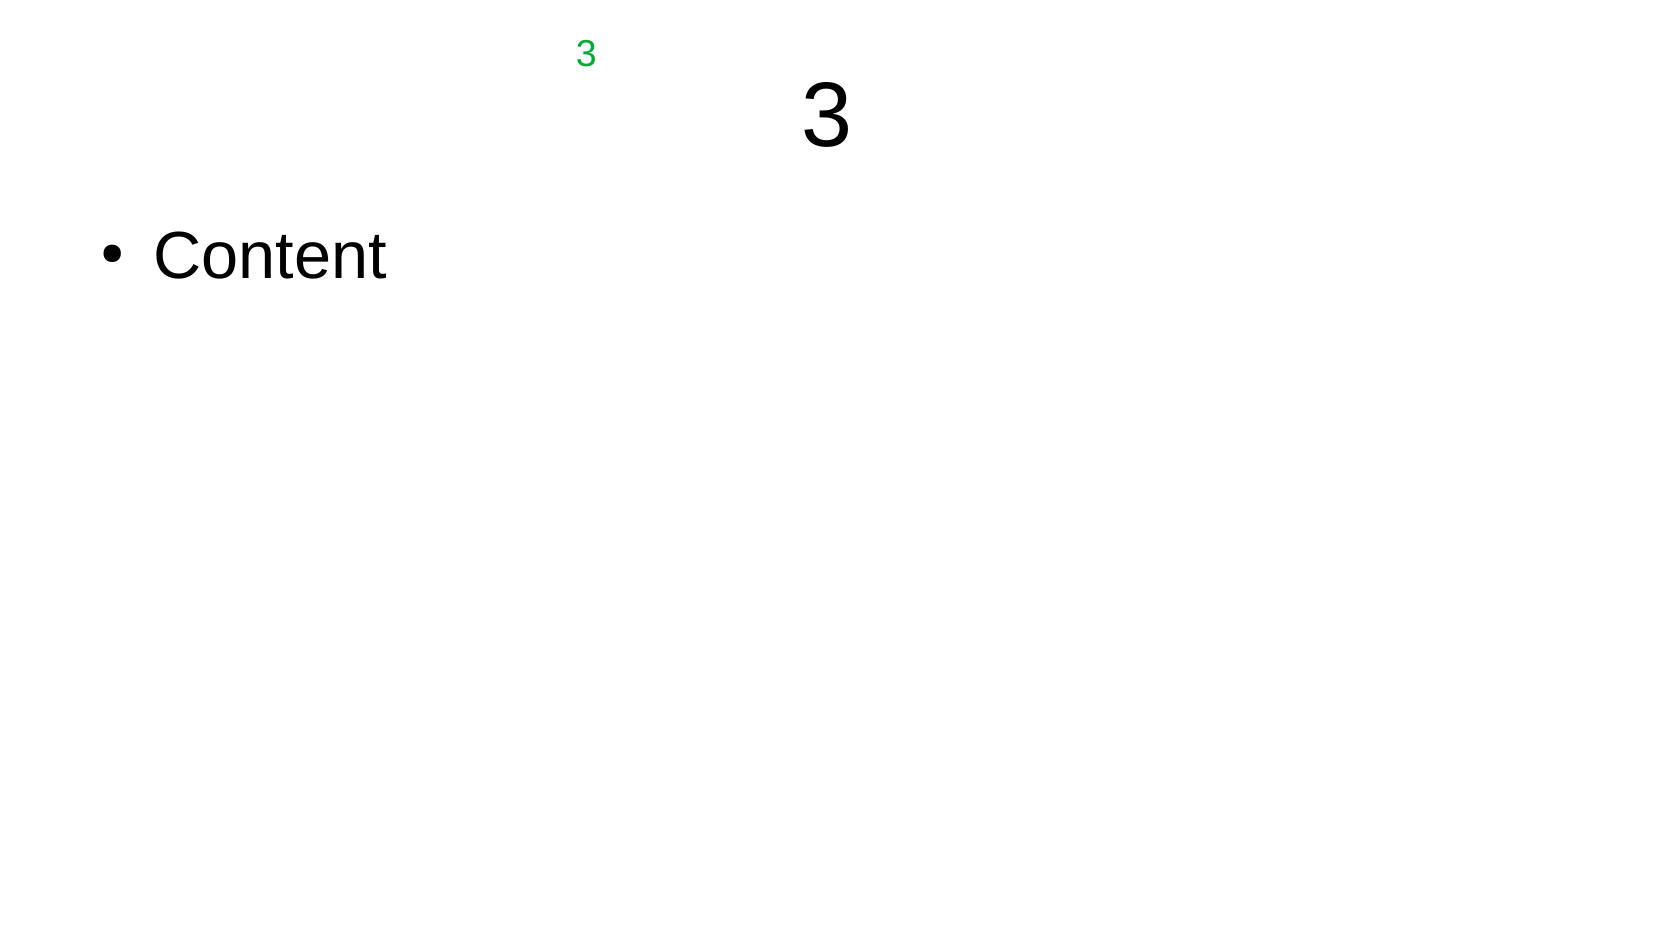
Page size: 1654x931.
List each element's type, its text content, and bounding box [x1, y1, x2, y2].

title 3 [82, 37, 1571, 193]
list Content [82, 217, 1571, 758]
text_box 3 [561, 24, 612, 82]
